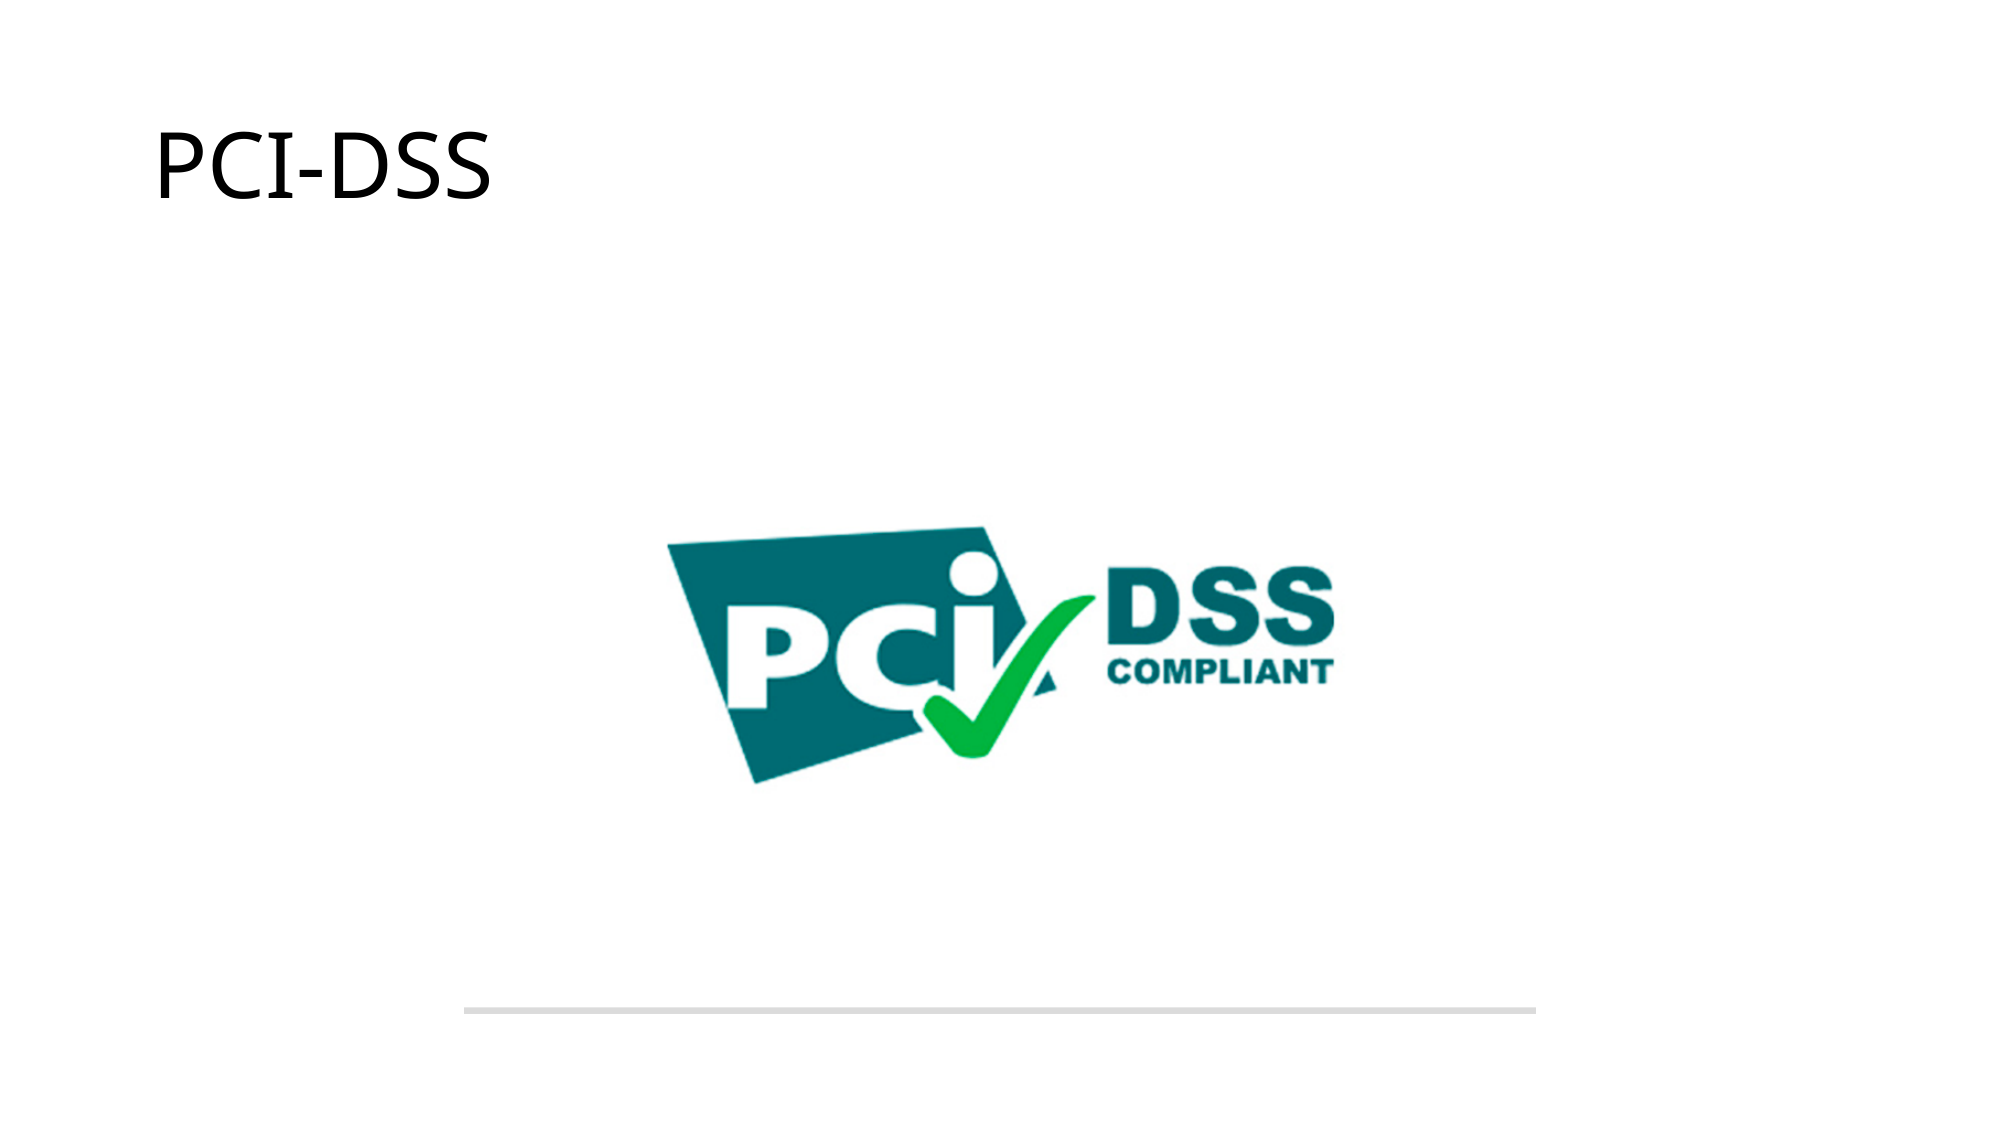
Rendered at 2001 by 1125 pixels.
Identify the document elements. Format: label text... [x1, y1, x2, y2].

title PCI-DSS [137, 59, 1863, 278]
picture [464, 299, 1536, 1014]
